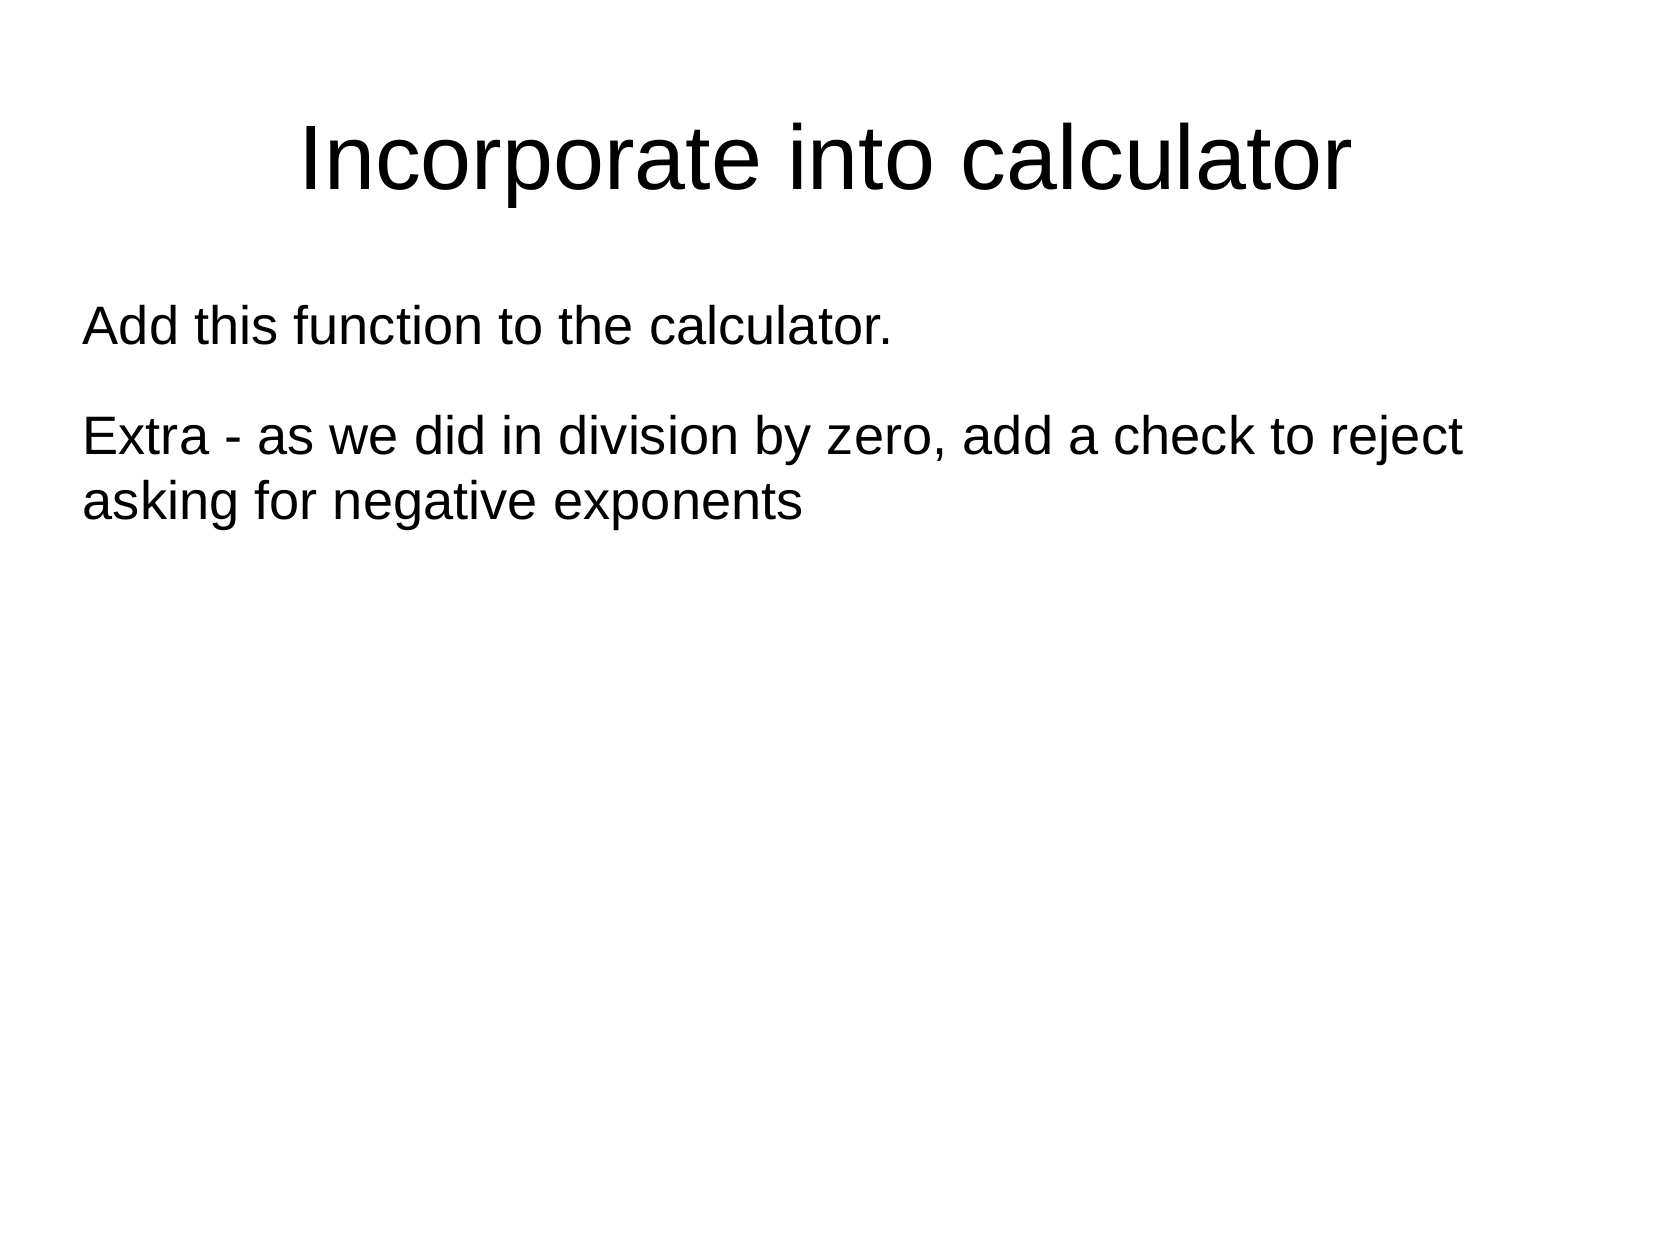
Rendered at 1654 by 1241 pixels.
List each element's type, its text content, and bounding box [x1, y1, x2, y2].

title Incorporate into calculator [82, 49, 1571, 257]
subtitle Add this function to the calculator. Extra - as we did in division by zero, add a check to reject asking for negative exponents [82, 290, 1538, 1140]
